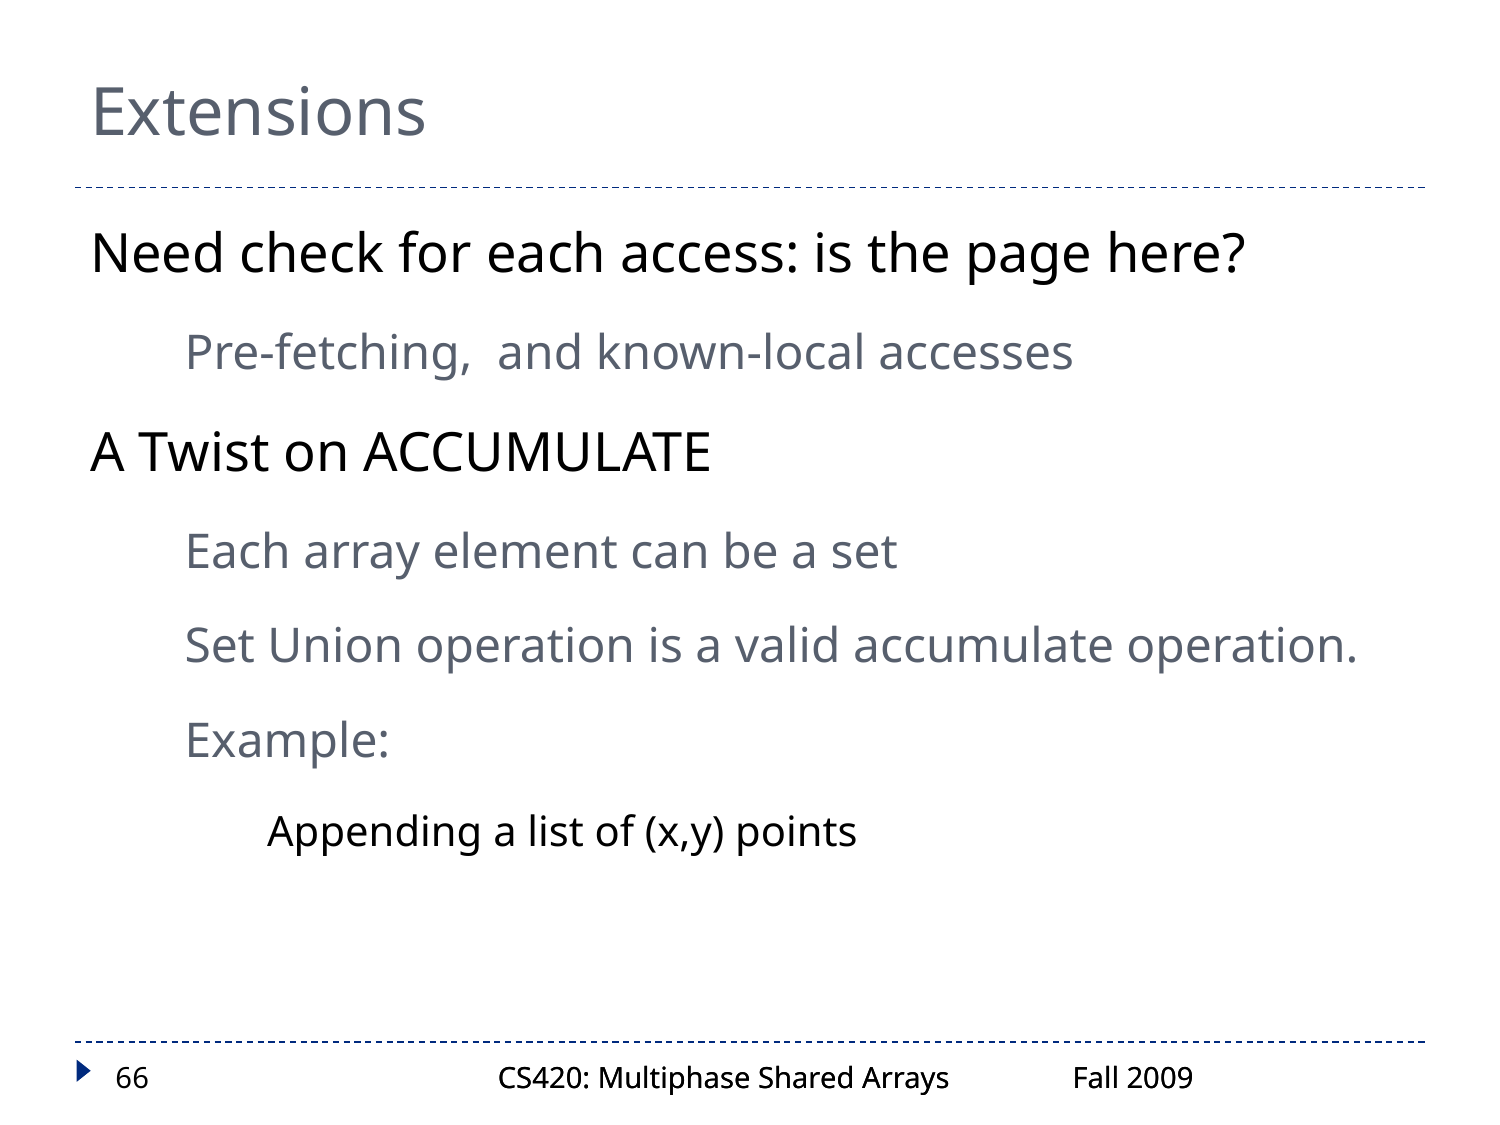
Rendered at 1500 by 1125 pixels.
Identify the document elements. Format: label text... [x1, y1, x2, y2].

slide_number Fall 2009 [1051, 1042, 1426, 1103]
title Extensions [75, 1, 1425, 200]
footer CS420: Multiphase Shared Arrays [475, 1042, 1051, 1103]
slide_number 11 [100, 1042, 426, 1103]
list Need check for each access: is the page here? Pre-fetching, and known-local accesses A Twist on ACCUMULATE Each array element can be a set Set Union operation is a valid accumulate operation. Example: Appending a list of (x,y) points [75, 200, 1425, 966]
